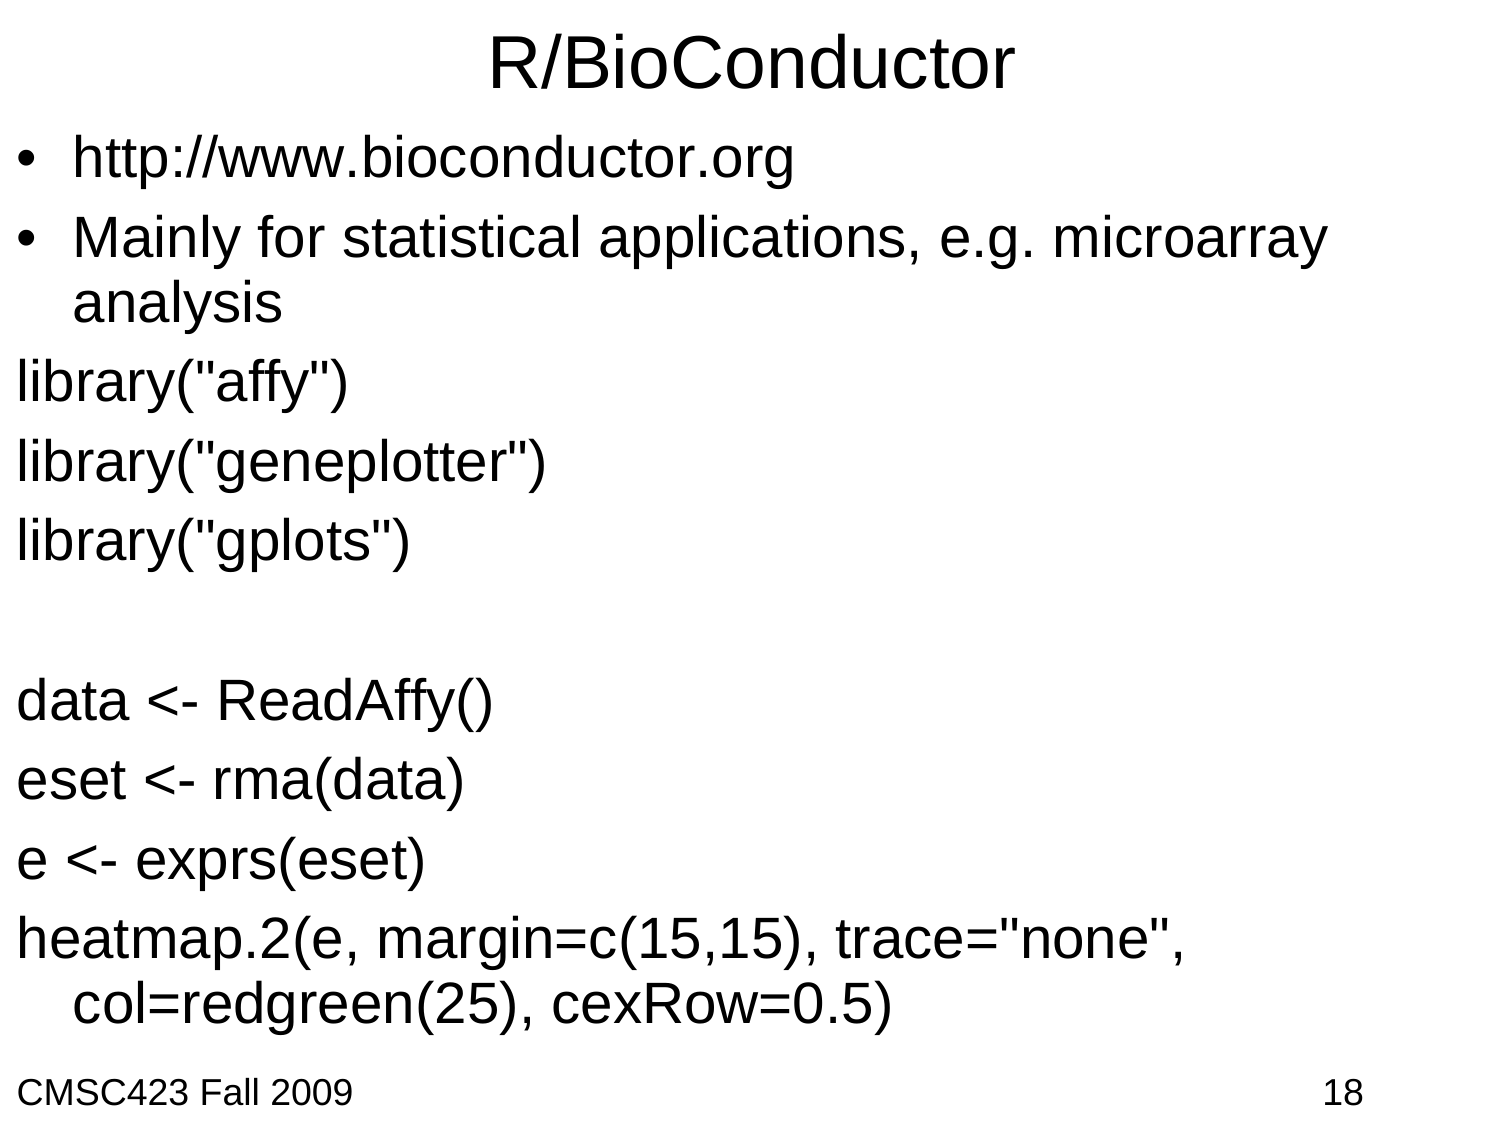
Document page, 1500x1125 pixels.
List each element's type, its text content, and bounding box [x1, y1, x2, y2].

list http://www.bioconductor.org Mainly for statistical applications, e.g. microarray analysis library("affy") library("geneplotter") library("gplots") data <- ReadAffy() eset <- rma(data) e <- exprs(eset) heatmap.2(e, margin=c(15,15), trace="none", col=redgreen(25), cexRow=0.5) [16, 124, 1485, 1113]
title R/BioConductor [19, 9, 1485, 116]
